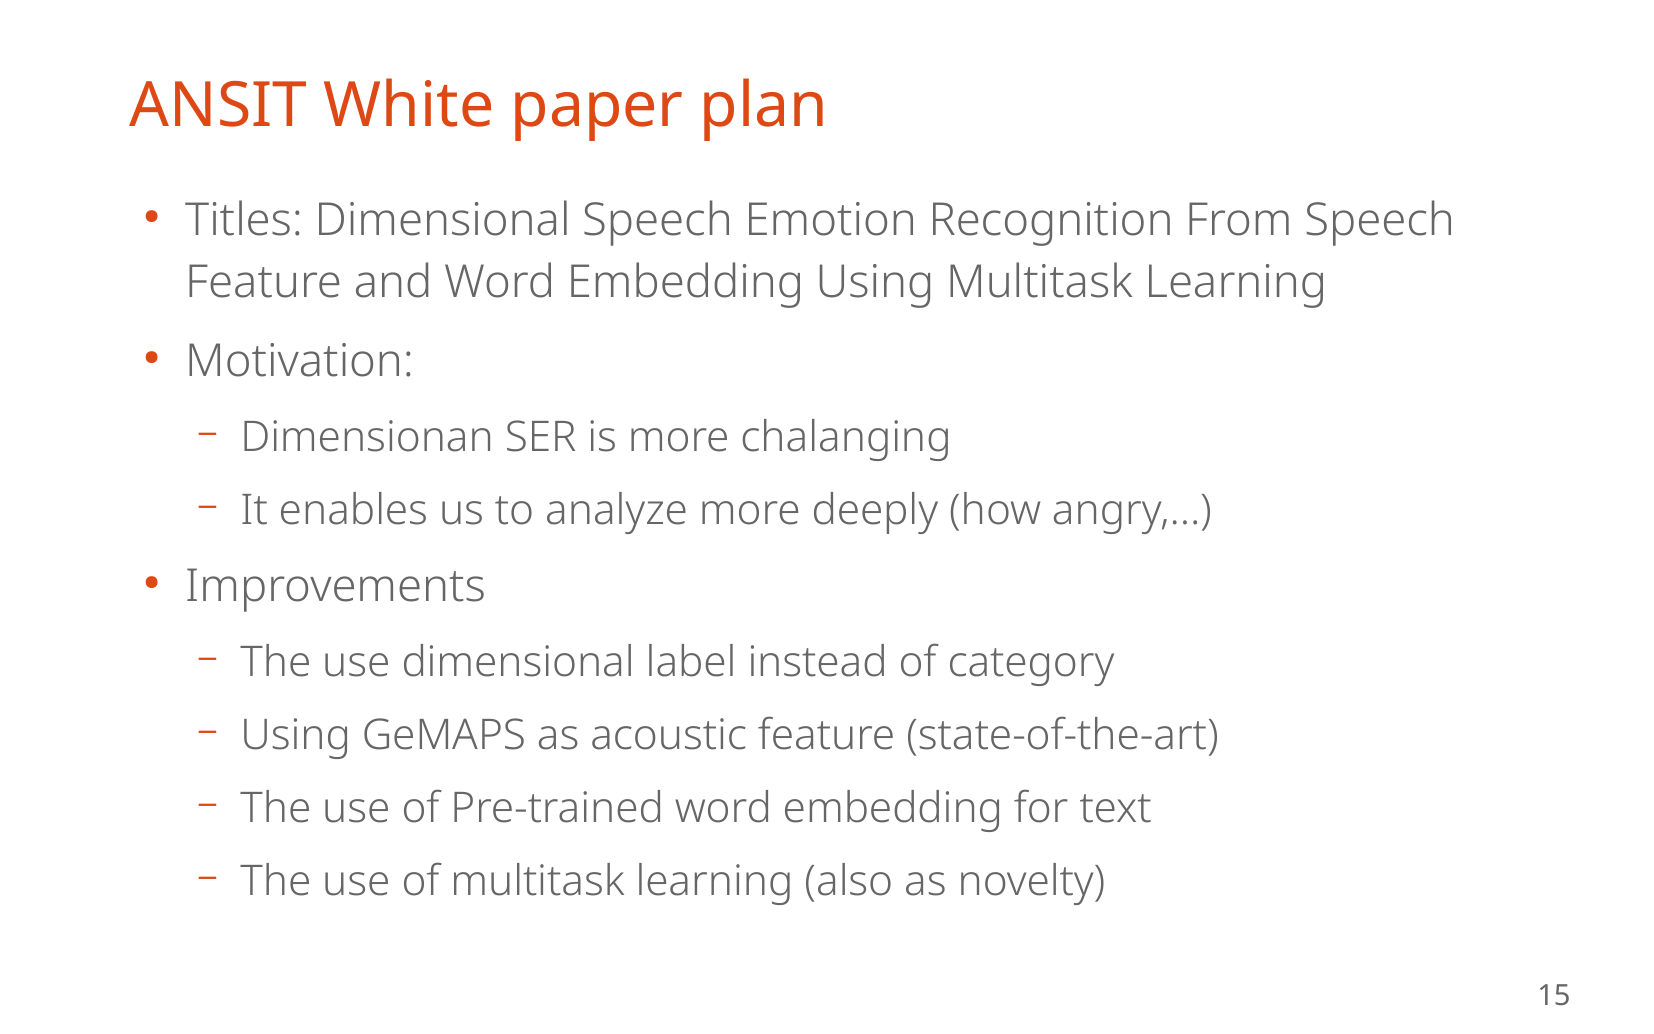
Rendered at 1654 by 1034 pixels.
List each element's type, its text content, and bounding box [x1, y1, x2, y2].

title ANSIT White paper plan [129, 49, 1518, 155]
list Titles: Dimensional Speech Emotion Recognition From Speech Feature and Word Embedding Using Multitask Learning Motivation: Dimensionan SER is more chalanging It enables us to analyze more deeply (how angry,...) Improvements The use dimensional label instead of category Using GeMAPS as acoustic feature (state-of-the-art) The use of Pre-trained word embedding for text The use of multitask learning (also as novelty) [129, 186, 1518, 916]
